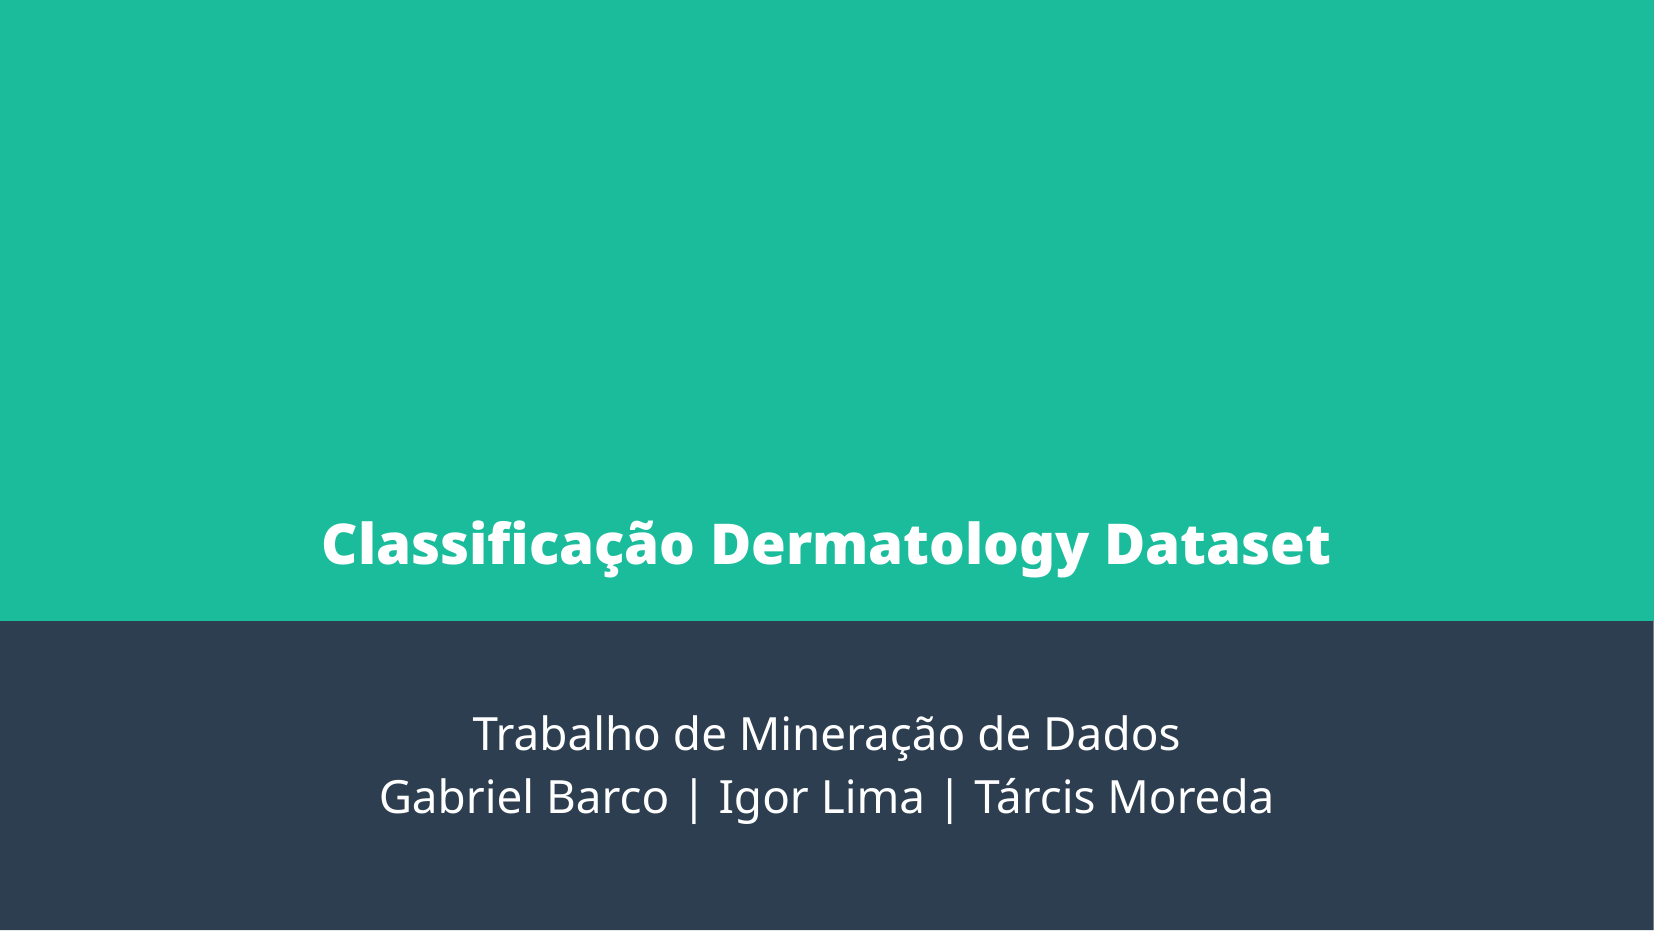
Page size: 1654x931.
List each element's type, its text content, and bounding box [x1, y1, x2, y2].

title Classificação Dermatology Dataset [59, 465, 1595, 583]
subtitle Trabalho de Mineração de Dados Gabriel Barco | Igor Lima | Tárcis Moreda [59, 642, 1595, 886]
